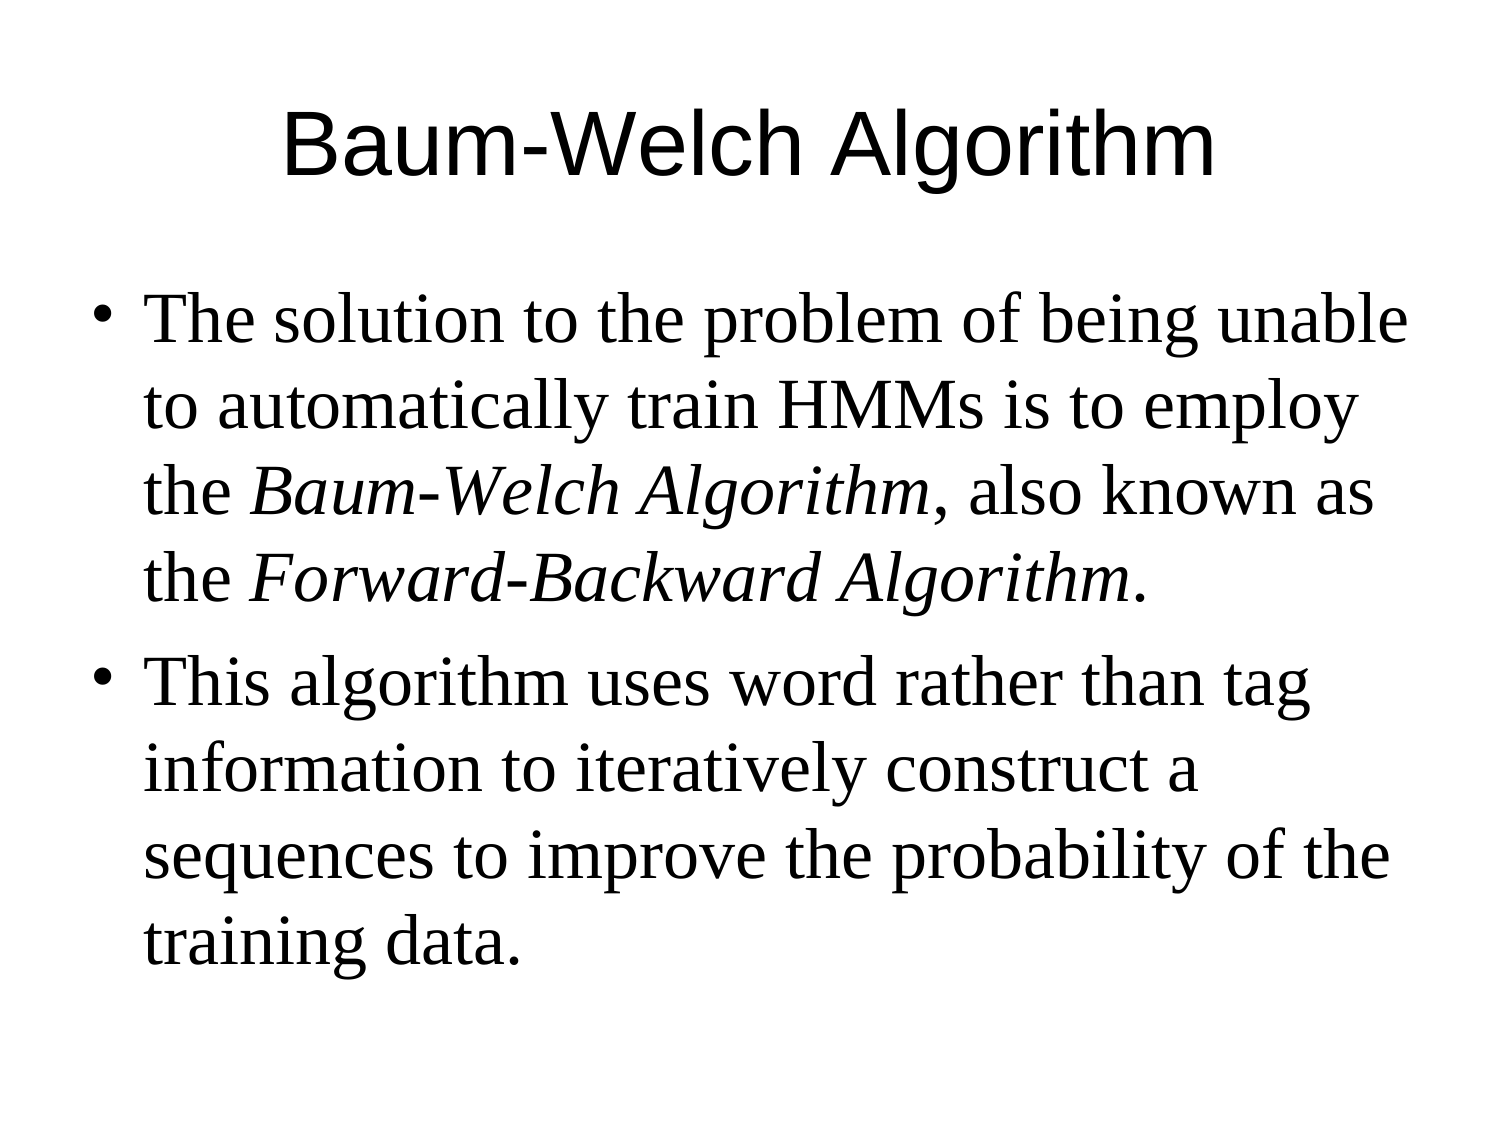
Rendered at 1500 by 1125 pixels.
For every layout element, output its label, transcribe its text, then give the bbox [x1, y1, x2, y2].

title Baum-Welch Algorithm [75, 45, 1426, 233]
list The solution to the problem of being unable to automatically train HMMs is to employ the Baum-Welch Algorithm, also known as the Forward-Backward Algorithm. This algorithm uses word rather than tag information to iteratively construct a sequences to improve the probability of the training data. [75, 262, 1426, 1005]
